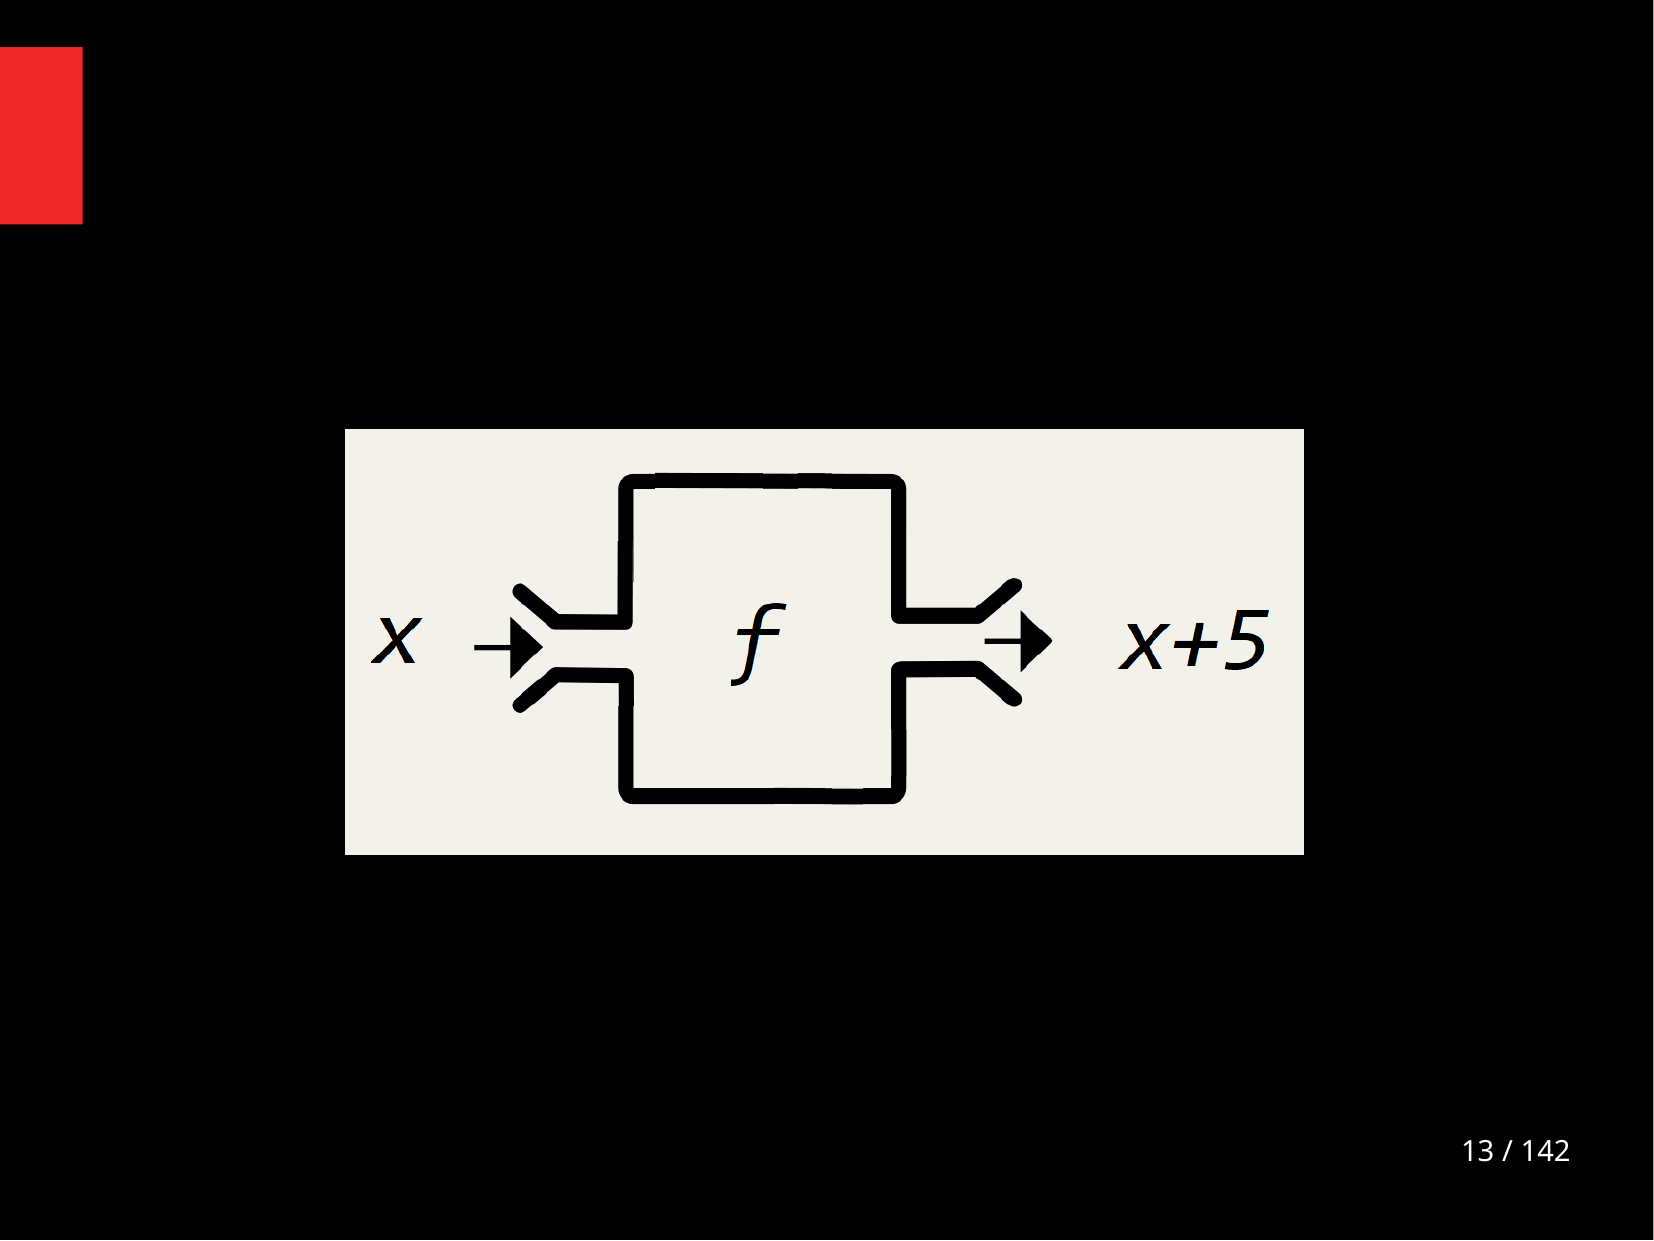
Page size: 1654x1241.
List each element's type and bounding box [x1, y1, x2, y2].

picture [345, 429, 1304, 856]
